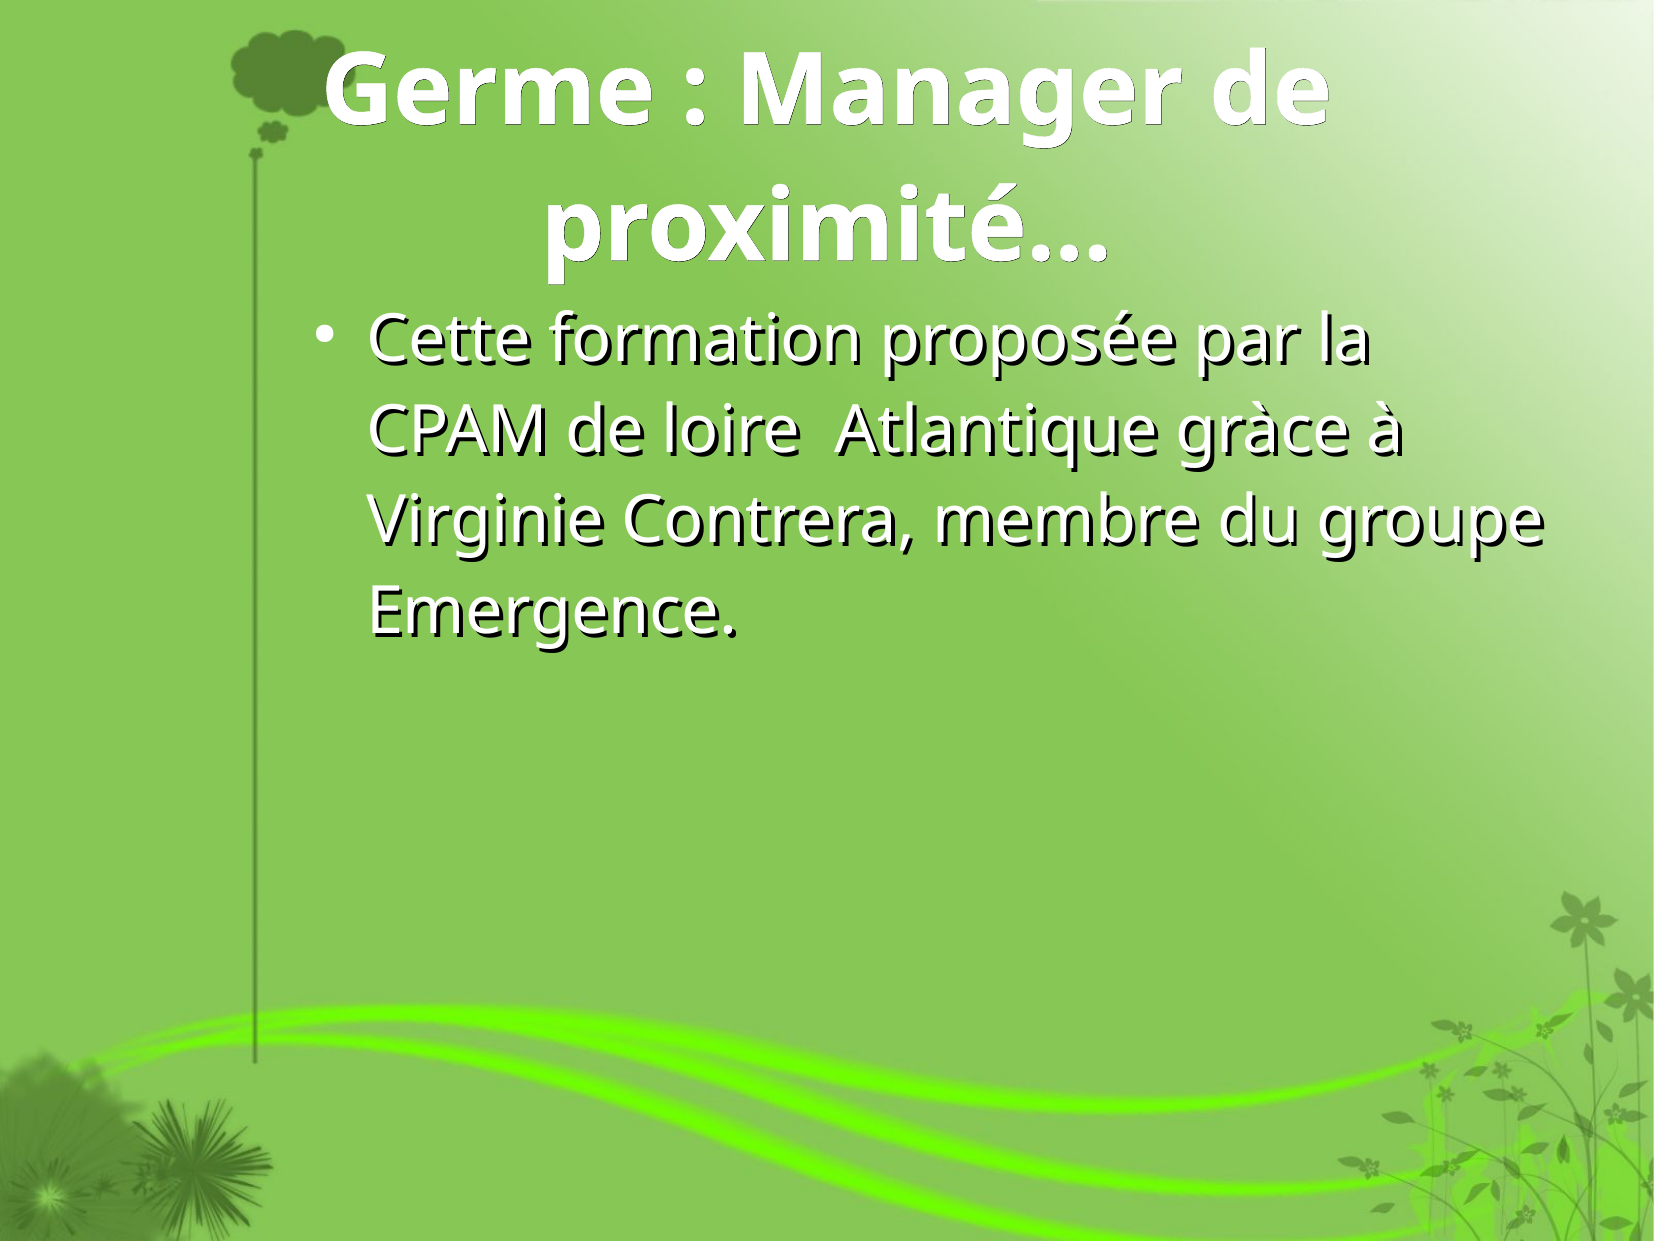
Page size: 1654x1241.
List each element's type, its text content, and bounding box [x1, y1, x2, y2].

title Germe : Manager de proximité... [82, 36, 1571, 270]
picture [0, 0, 1654, 1241]
list Cette formation proposée par la CPAM de loire Atlantique gràce à Virginie Contrera, membre du groupe Emergence. [295, 290, 1571, 1109]
